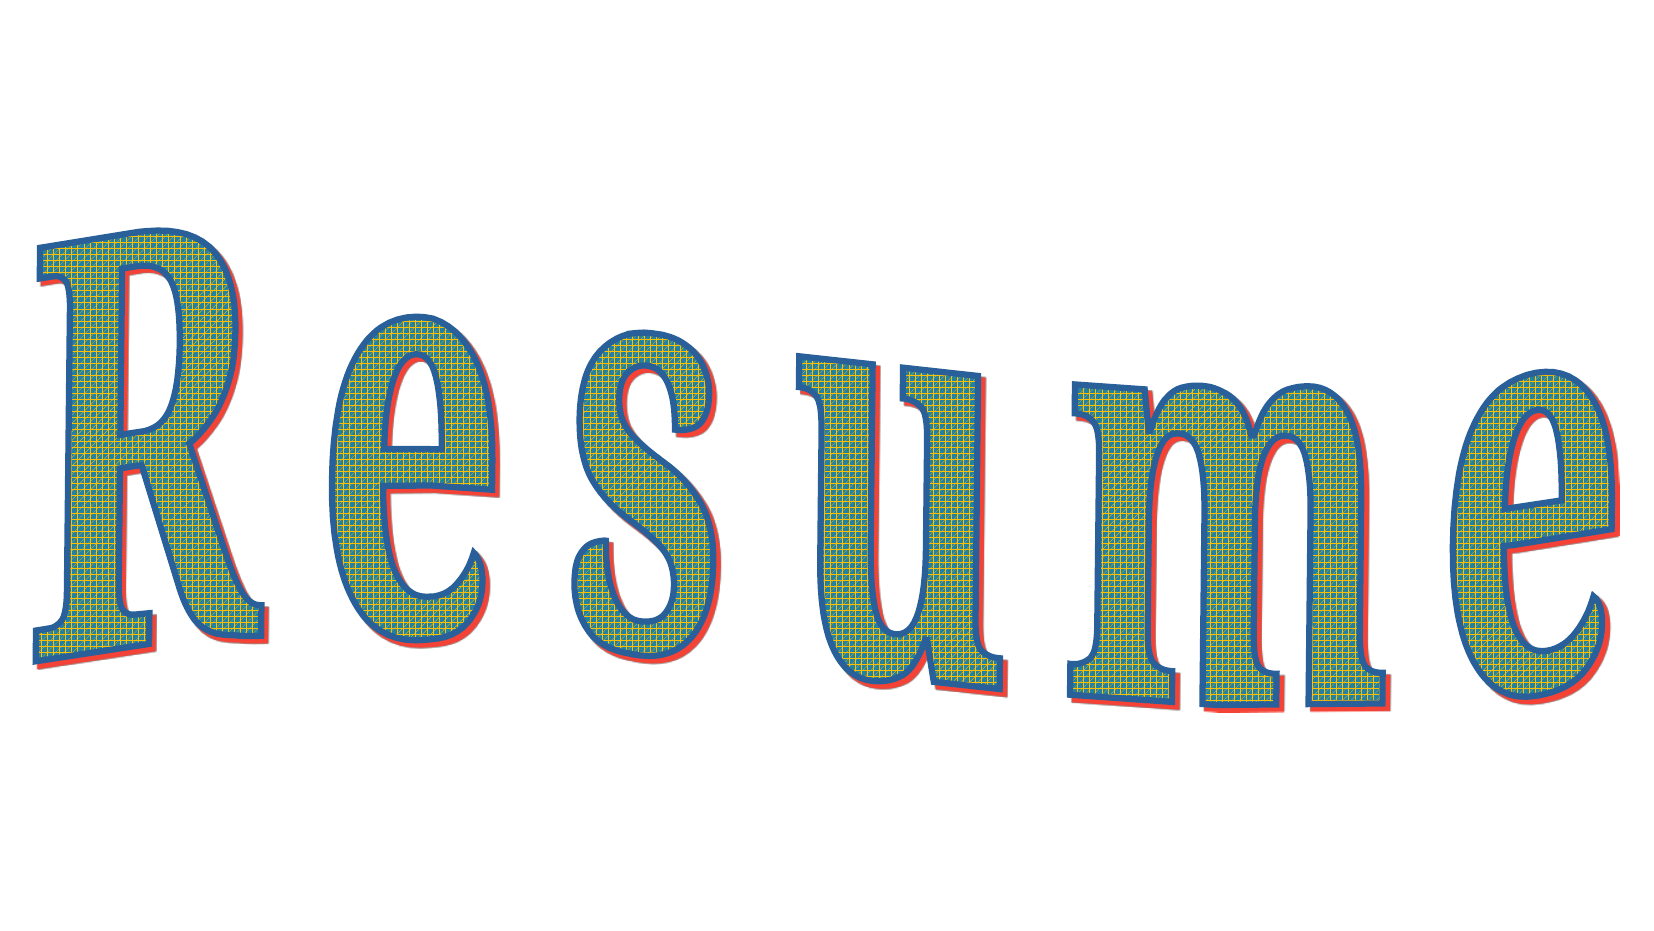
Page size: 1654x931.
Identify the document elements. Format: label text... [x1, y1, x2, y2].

text_box R e s u m e [331, 316, 493, 641]
text_box R e s u m e [798, 356, 1000, 690]
text_box R e s u m e [1070, 384, 1383, 706]
text_box R e s u m e [35, 230, 262, 662]
text_box R e s u m e [574, 332, 714, 656]
text_box R e s u m e [1452, 371, 1612, 697]
